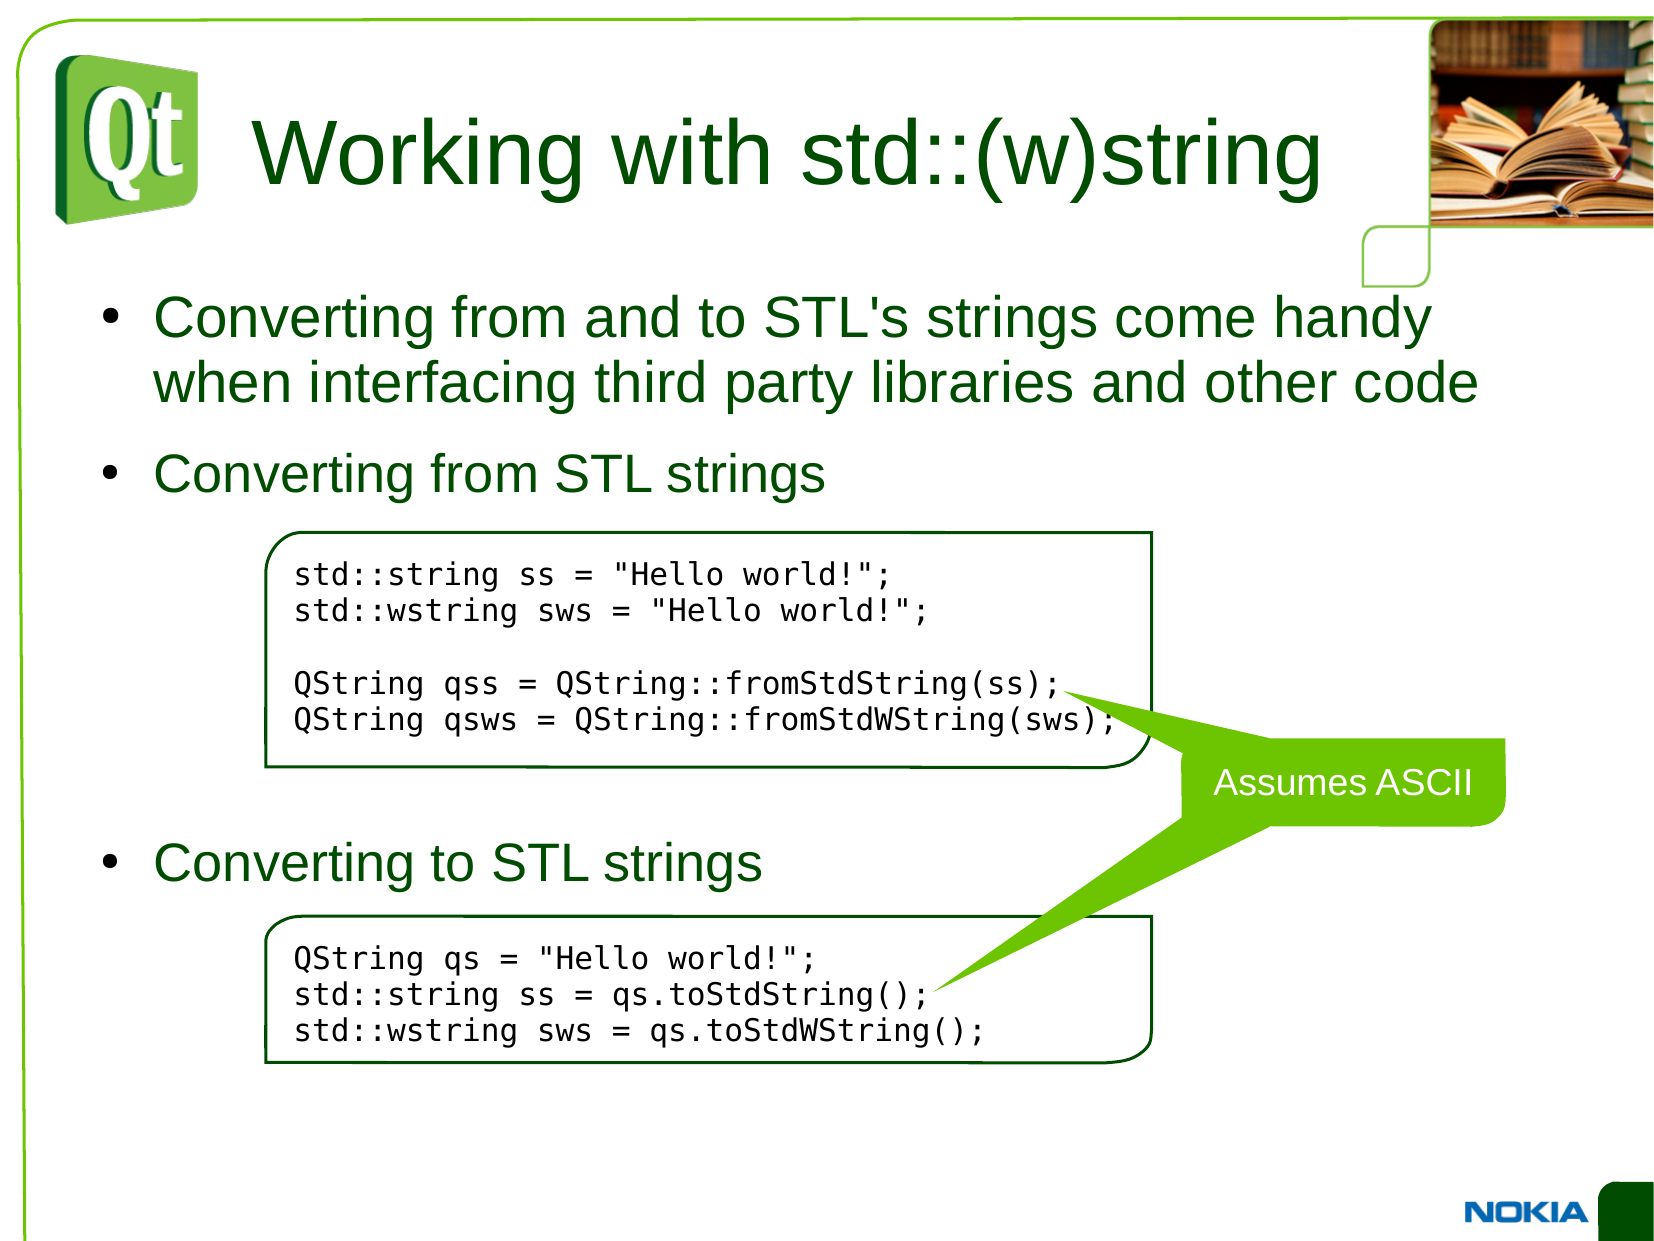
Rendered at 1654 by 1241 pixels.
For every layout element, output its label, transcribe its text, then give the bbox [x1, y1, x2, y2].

text_box [933, 818, 1270, 993]
text_box QString qs = "Hello world!"; std::string ss = qs.toStdString(); std::wstring sws = qs.toStdWString(); [278, 933, 1003, 1057]
text_box std::string ss = "Hello world!"; std::wstring sws = "Hello world!"; QString qss = QString::fromStdString(ss); QString qsws = QString::fromStdWString(sws); [278, 549, 1134, 746]
title Working with std::(w)string [251, 49, 1327, 257]
text_box Assumes ASCII [1181, 738, 1506, 827]
picture [1465, 1201, 1589, 1223]
text_box [1062, 690, 1269, 753]
list Converting from and to STL's strings come handy when interfacing third party libraries and other code Converting from STL strings Converting to STL strings [82, 284, 1571, 1088]
picture [1338, 7, 1654, 308]
picture [55, 55, 198, 225]
